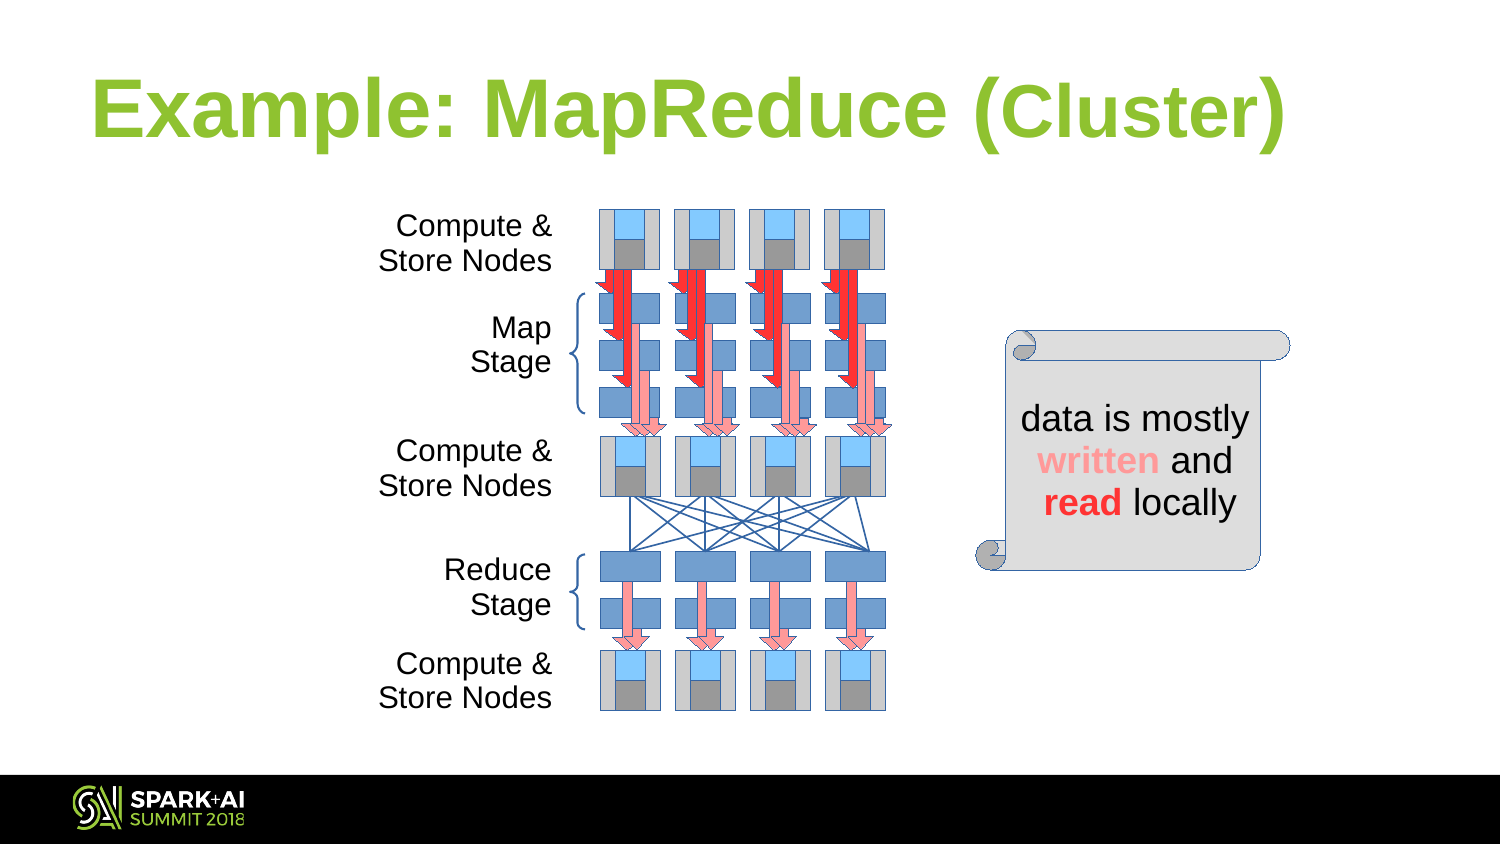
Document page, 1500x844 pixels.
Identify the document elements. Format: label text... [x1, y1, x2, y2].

text_box Compute & Store Nodes [315, 425, 568, 511]
text_box [821, 209, 892, 497]
text_box Compute & Store Nodes [315, 200, 568, 286]
text_box [600, 551, 661, 711]
text_box [595, 209, 667, 497]
text_box Compute & Store Nodes [315, 638, 568, 723]
text_box [825, 551, 886, 711]
text_box Map Stage [435, 302, 567, 402]
text_box data is mostly written and read locally [1005, 390, 1276, 531]
text_box [750, 551, 811, 711]
text_box [1005, 330, 1291, 390]
text_box [675, 551, 736, 711]
text_box [668, 209, 740, 497]
title Example: MapReduce (Cluster) [75, 33, 1426, 175]
text_box [745, 209, 817, 497]
text_box Reduce Stage [390, 545, 567, 638]
text_box [975, 531, 1261, 571]
